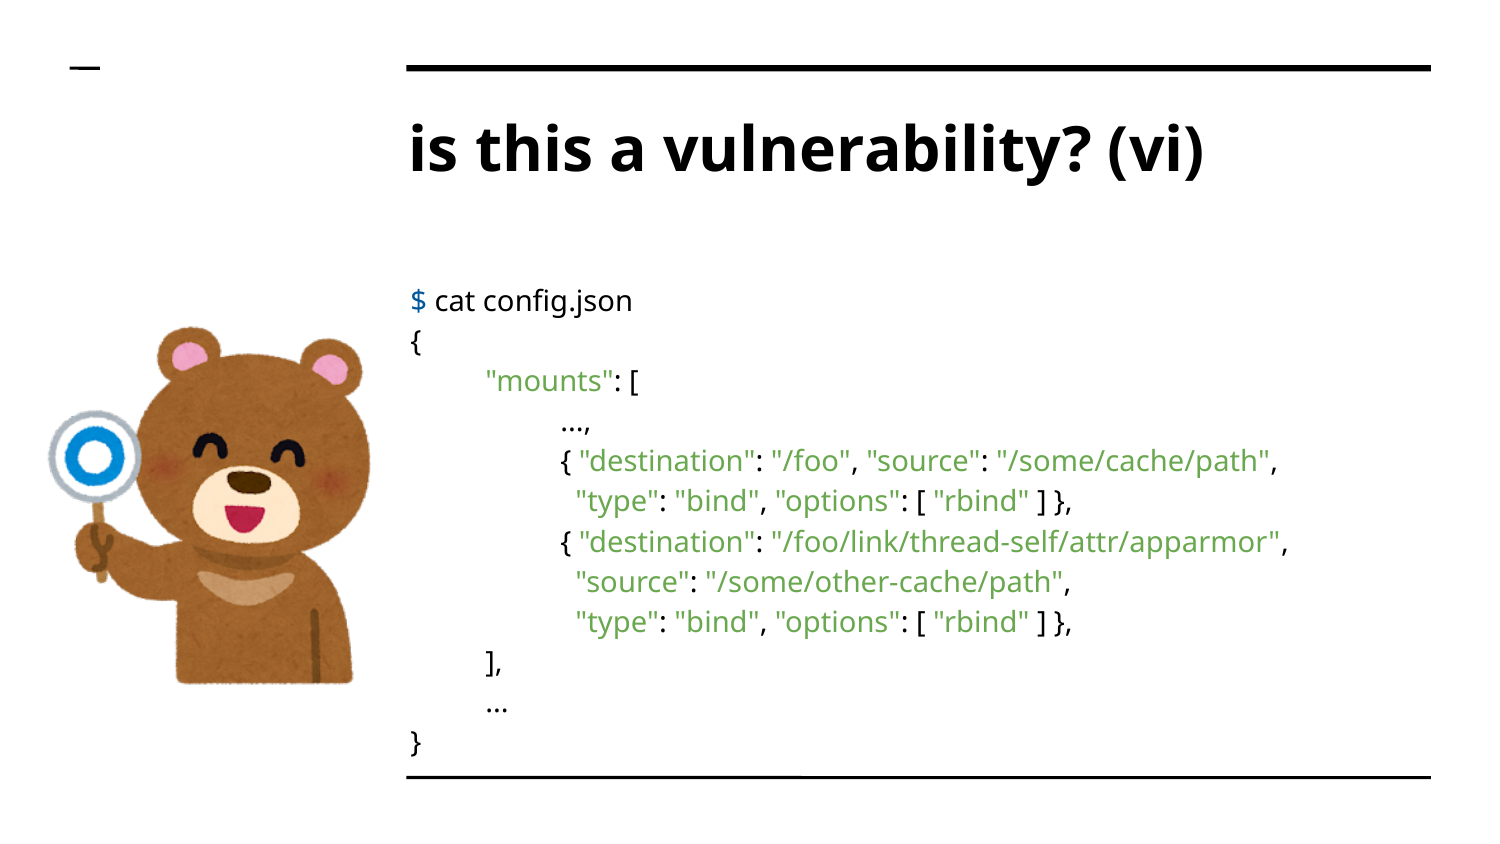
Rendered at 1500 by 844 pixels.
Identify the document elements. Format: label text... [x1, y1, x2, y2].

list $ cat config.json { "mounts": [ ..., { "destination": "/foo", "source": "/some/cache/path", "type": "bind", "options": [ "rbind" ] }, { "destination": "/foo/link/thread-self/attr/apparmor", "source": "/some/other-cache/path", "type": "bind", "options": [ "rbind" ] }, ], ... } [395, 261, 1433, 755]
title is this a vulnerability? (vi) [393, 94, 1431, 199]
picture [38, 318, 385, 698]
